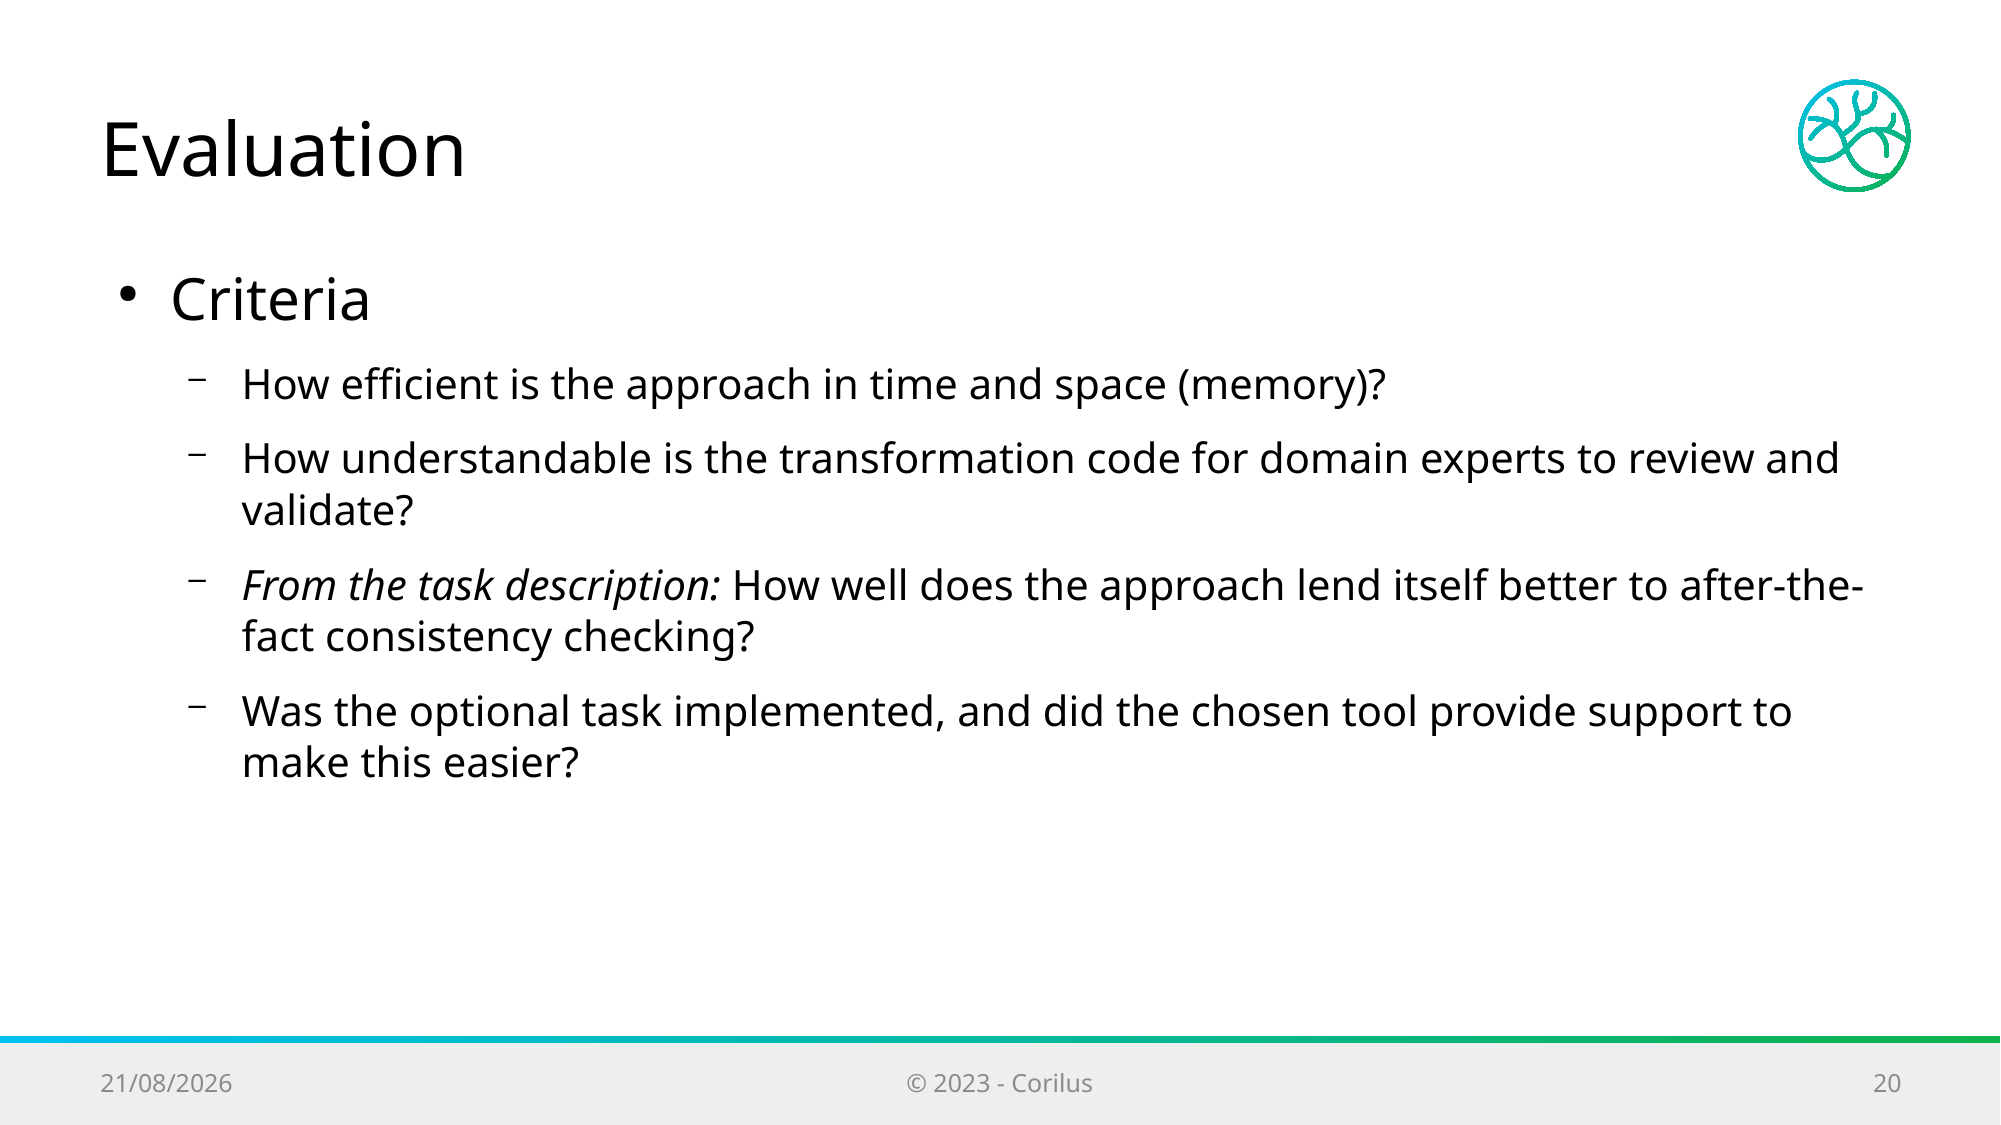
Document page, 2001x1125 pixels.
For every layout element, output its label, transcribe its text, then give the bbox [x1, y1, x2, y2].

list Criteria How efficient is the approach in time and space (memory)? How understandable is the transformation code for domain experts to review and validate? From the task description: How well does the approach lend itself better to after-the-fact consistency checking? Was the optional task implemented, and did the chosen tool provide support to make this easier? [99, 263, 1900, 916]
title Evaluation [100, 59, 1902, 237]
